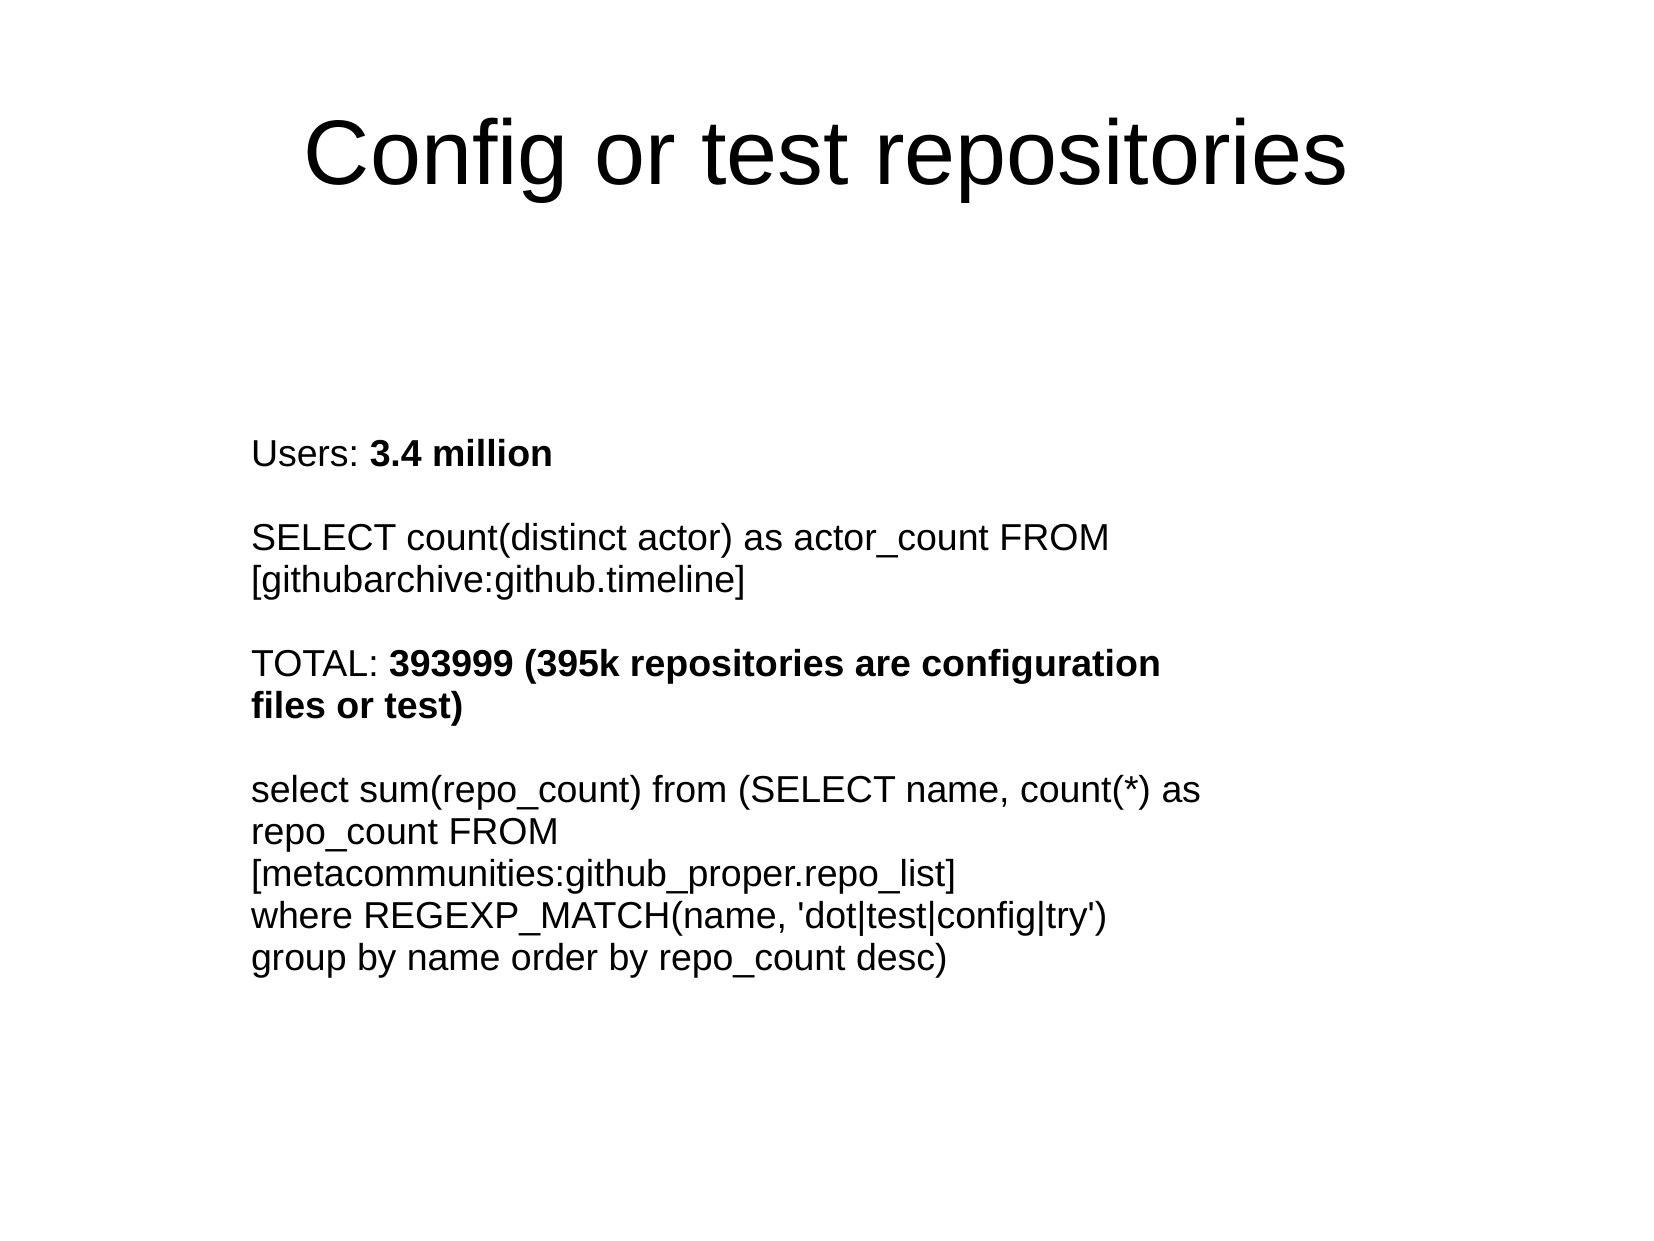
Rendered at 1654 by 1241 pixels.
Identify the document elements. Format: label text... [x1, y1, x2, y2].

title Config or test repositories [82, 49, 1571, 257]
text_box Users: 3.4 million SELECT count(distinct actor) as actor_count FROM [githubarchive:github.timeline] TOTAL: 393999 (395k repositories are configuration files or test) select sum(repo_count) from (SELECT name, count(*) as repo_count FROM [metacommunities:github_proper.repo_list] where REGEXP_MATCH(name, 'dot|test|config|try') group by name order by repo_count desc) [236, 425, 1217, 986]
